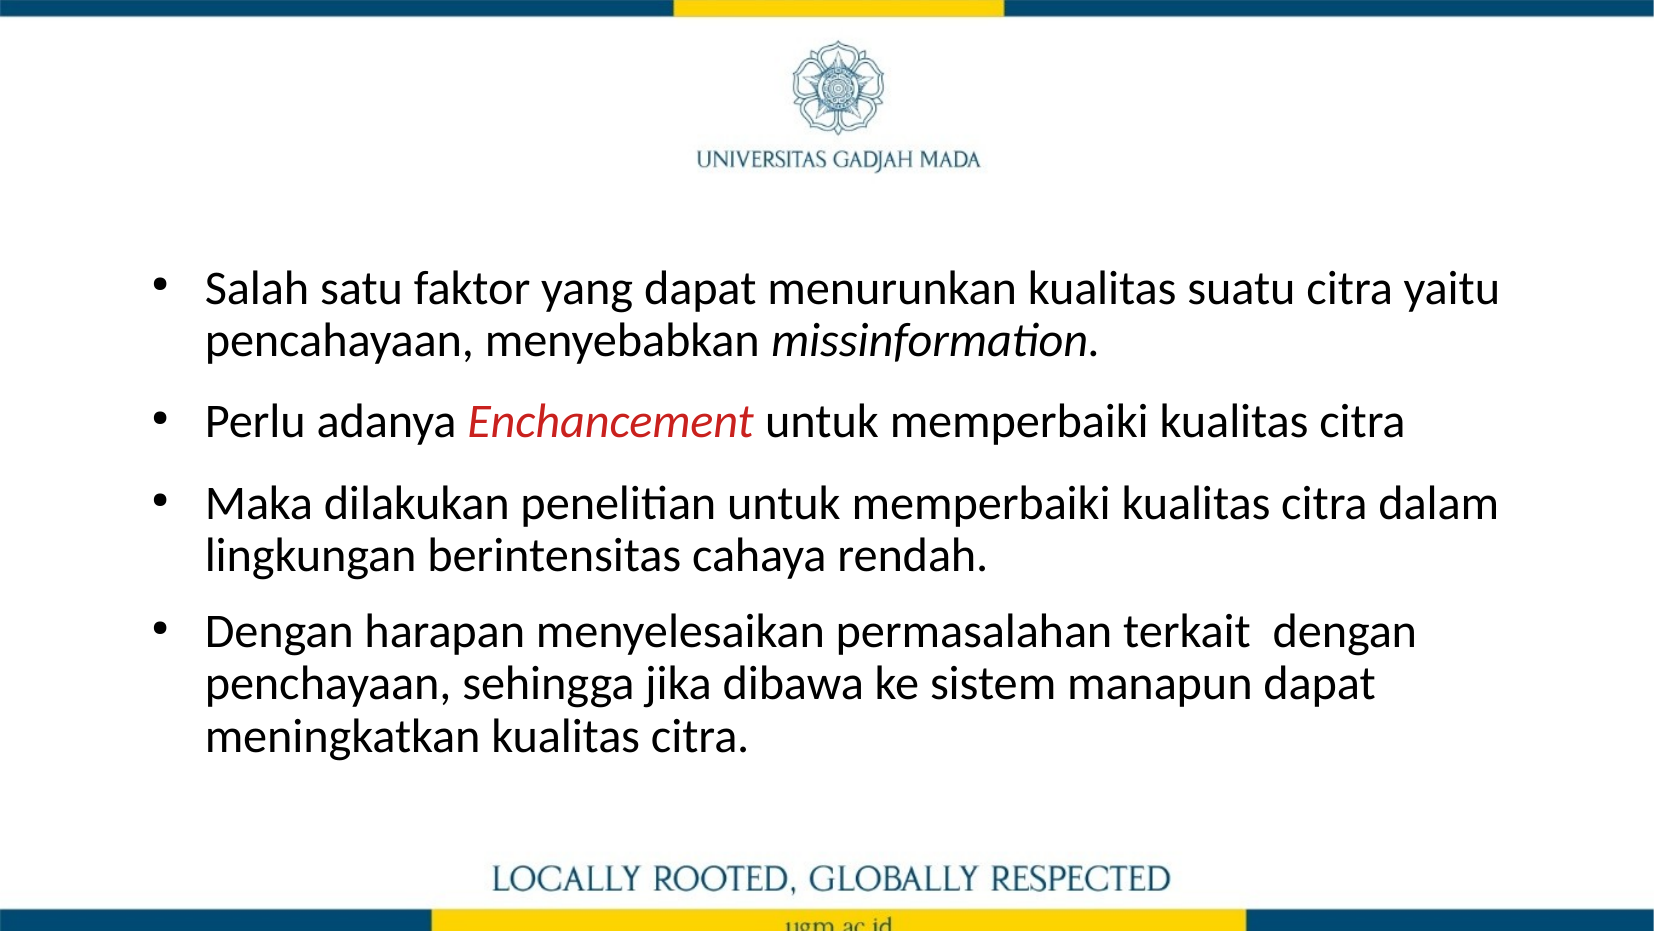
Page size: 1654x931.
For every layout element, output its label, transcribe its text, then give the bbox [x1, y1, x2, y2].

list Salah satu faktor yang dapat menurunkan kualitas suatu citra yaitu pencahayaan, menyebabkan missinformation. Perlu adanya Enchancement untuk memperbaiki kualitas citra Maka dilakukan penelitian untuk memperbaiki kualitas citra dalam lingkungan berintensitas cahaya rendah. Dengan harapan menyelesaikan permasalahan terkait dengan penchayaan, sehingga jika dibawa ke sistem manapun dapat meningkatkan kualitas citra. [118, 255, 1546, 803]
picture [0, 0, 1654, 931]
